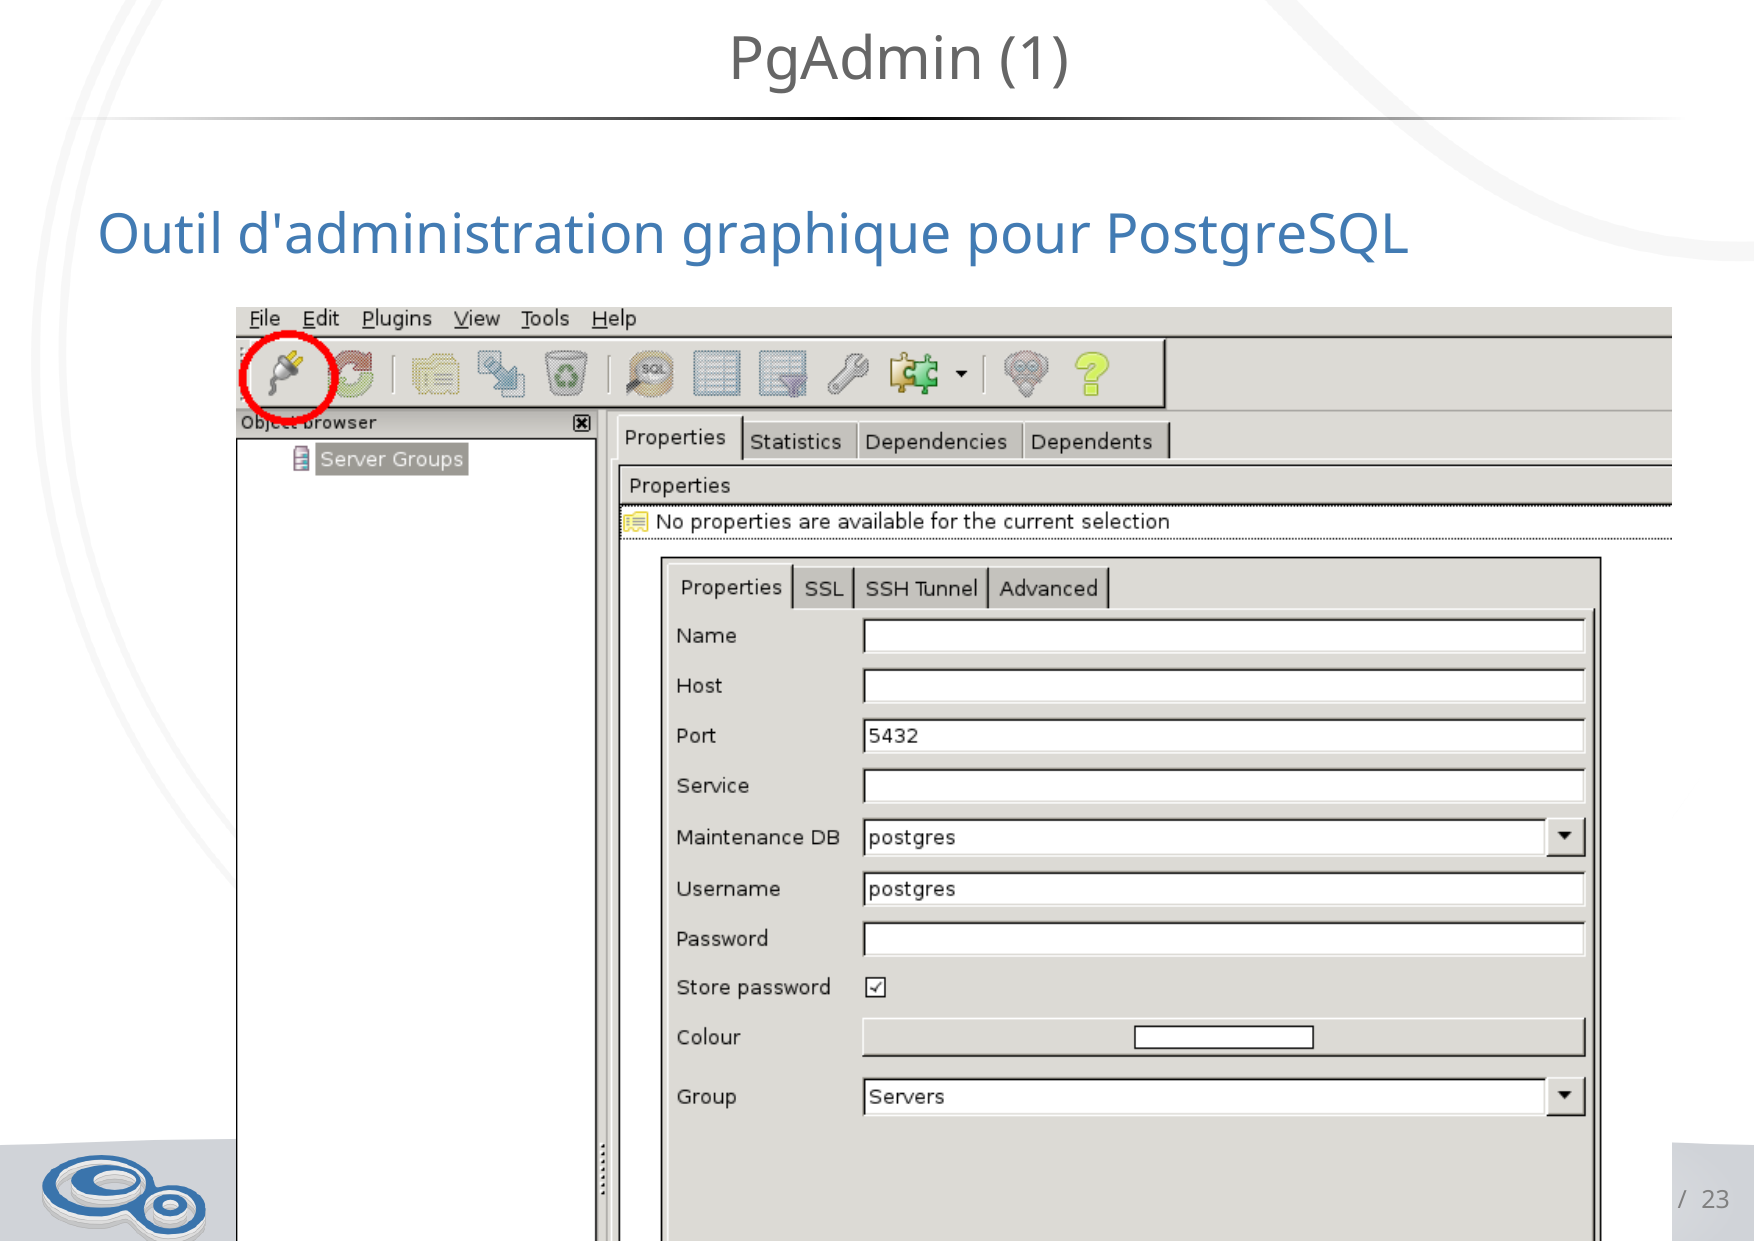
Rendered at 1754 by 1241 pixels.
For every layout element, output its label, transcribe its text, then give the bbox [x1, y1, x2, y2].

picture [0, 0, 1754, 1241]
list Outil d'administration graphique pour PostgreSQL [67, 194, 1740, 313]
title PgAdmin (1) [31, 14, 1754, 98]
